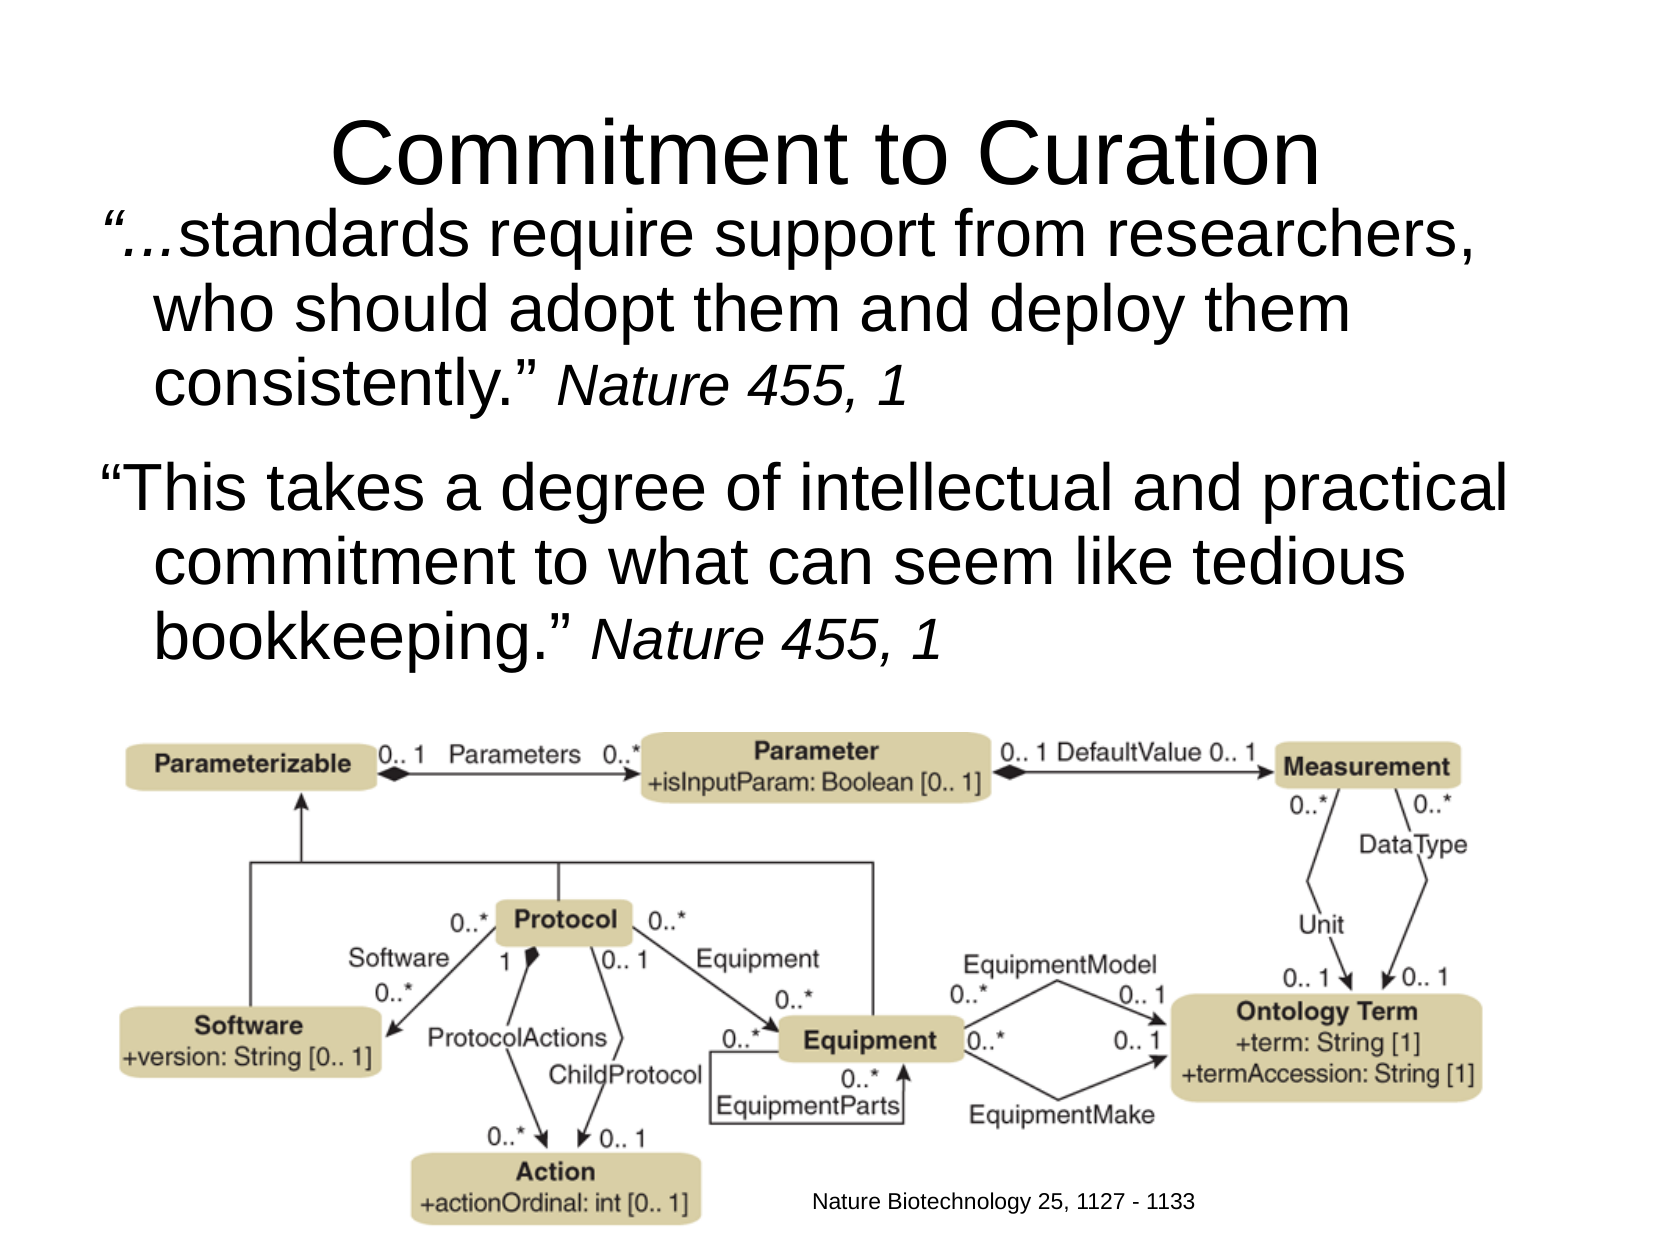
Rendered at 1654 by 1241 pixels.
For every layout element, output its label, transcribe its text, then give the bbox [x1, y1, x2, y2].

title Commitment to Curation [82, 56, 1571, 195]
text_box Nature Biotechnology 25, 1127 - 1133 [797, 1181, 1207, 1225]
picture [118, 732, 1525, 1241]
list “...standards require support from researchers, who should adopt them and deploy them consistently.” Nature 455, 1 “This takes a degree of intellectual and practical commitment to what can seem like tedious bookkeeping.” Nature 455, 1 [82, 195, 1571, 1000]
